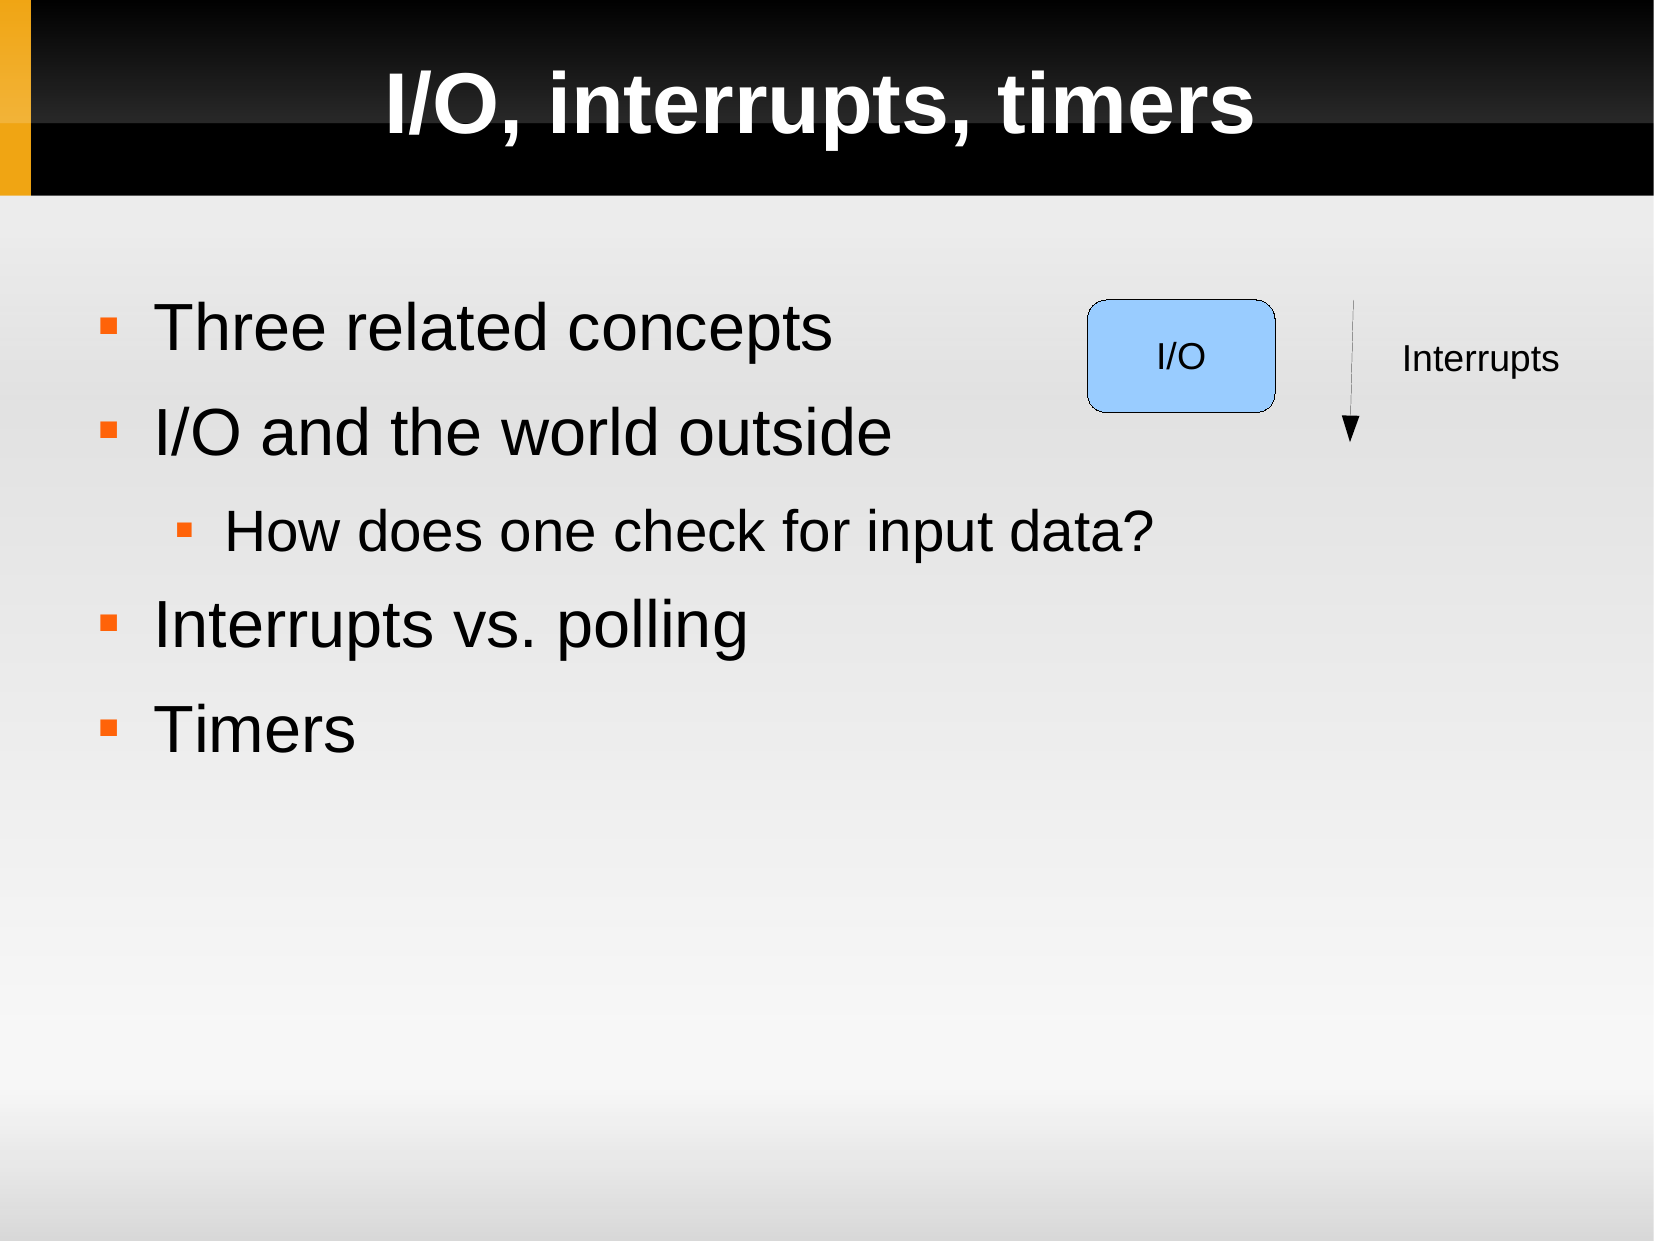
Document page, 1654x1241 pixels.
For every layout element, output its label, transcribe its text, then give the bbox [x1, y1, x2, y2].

list Three related concepts I/O and the world outside How does one check for input data? Interrupts vs. polling Timers [82, 290, 1571, 1094]
picture [0, 0, 1654, 1241]
text_box Interrupts [1387, 329, 1576, 387]
title I/O, interrupts, timers [76, 7, 1565, 200]
text_box I/O [1087, 299, 1276, 413]
